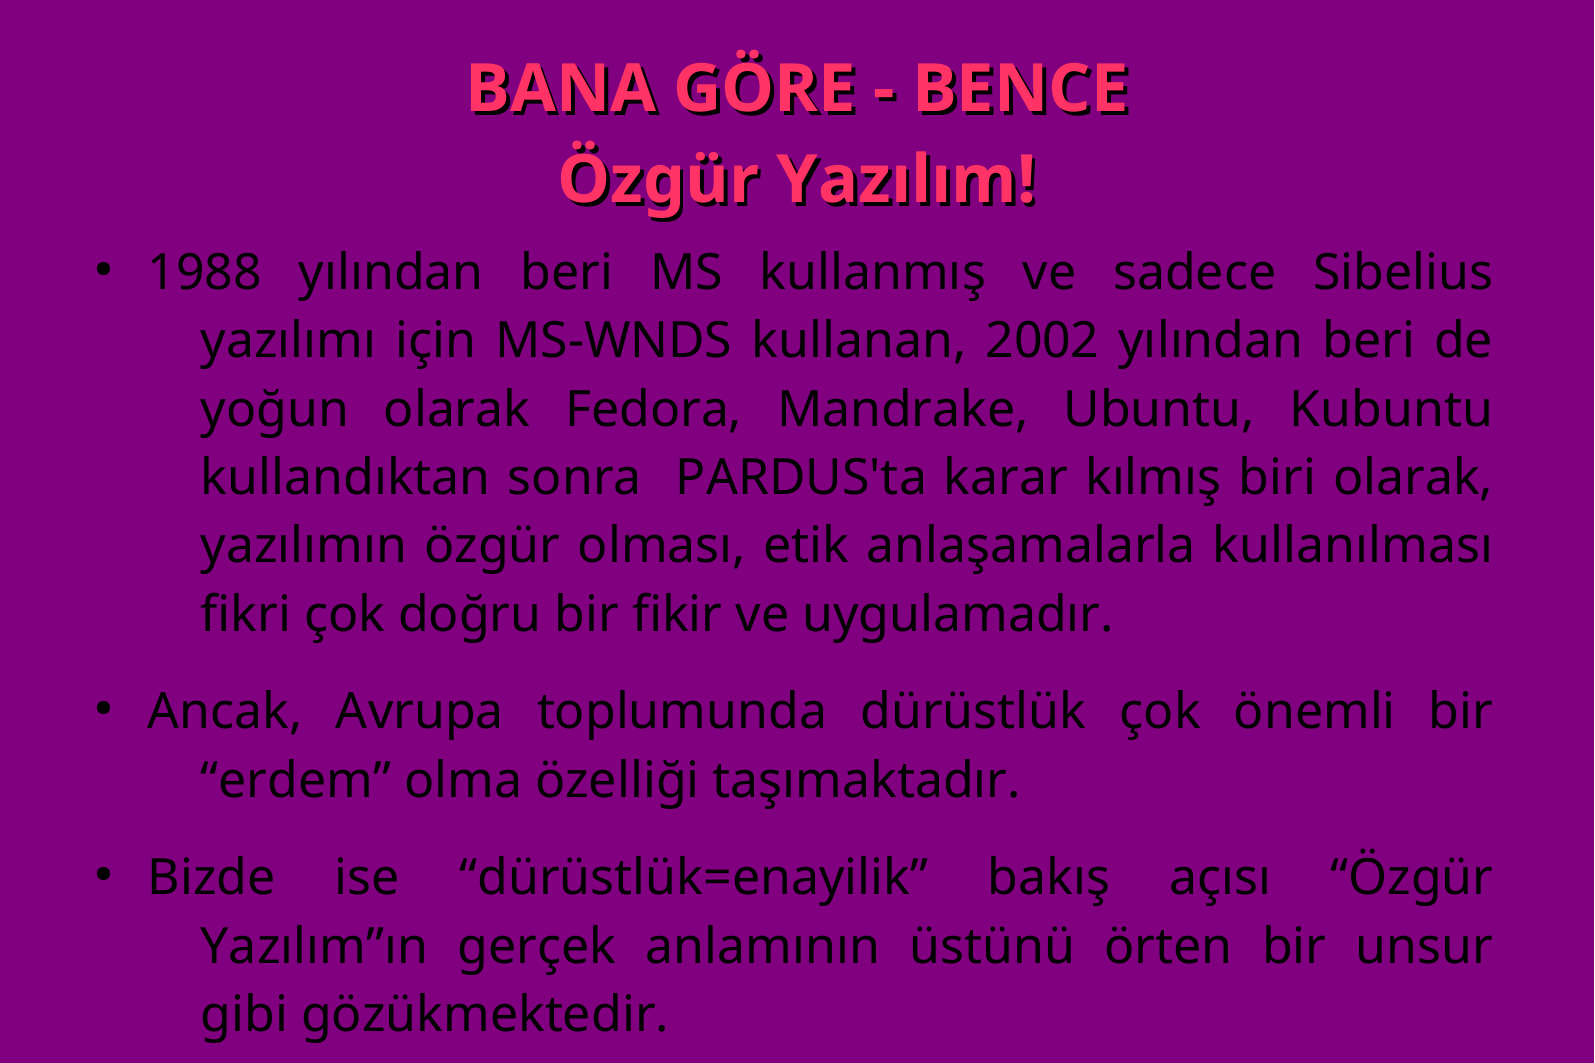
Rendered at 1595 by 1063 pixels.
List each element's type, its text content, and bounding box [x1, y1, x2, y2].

list 1988 yılından beri MS kullanmış ve sadece Sibelius yazılımı için MS-WNDS kullanan, 2002 yılından beri de yoğun olarak Fedora, Mandrake, Ubuntu, Kubuntu kullandıktan sonra PARDUS'ta karar kılmış biri olarak, yazılımın özgür olması, etik anlaşamalarla kullanılması fikri çok doğru bir fikir ve uygulamadır. Ancak, Avrupa toplumunda dürüstlük çok önemli bir “erdem” olma özelliği taşımaktadır. Bizde ise “dürüstlük=enayilik” bakış açısı “Özgür Yazılım”ın gerçek anlamının üstünü örten bir unsur gibi gözükmektedir. [59, 236, 1495, 1013]
title BANA GÖRE - BENCE Özgür Yazılım! [79, 42, 1515, 220]
